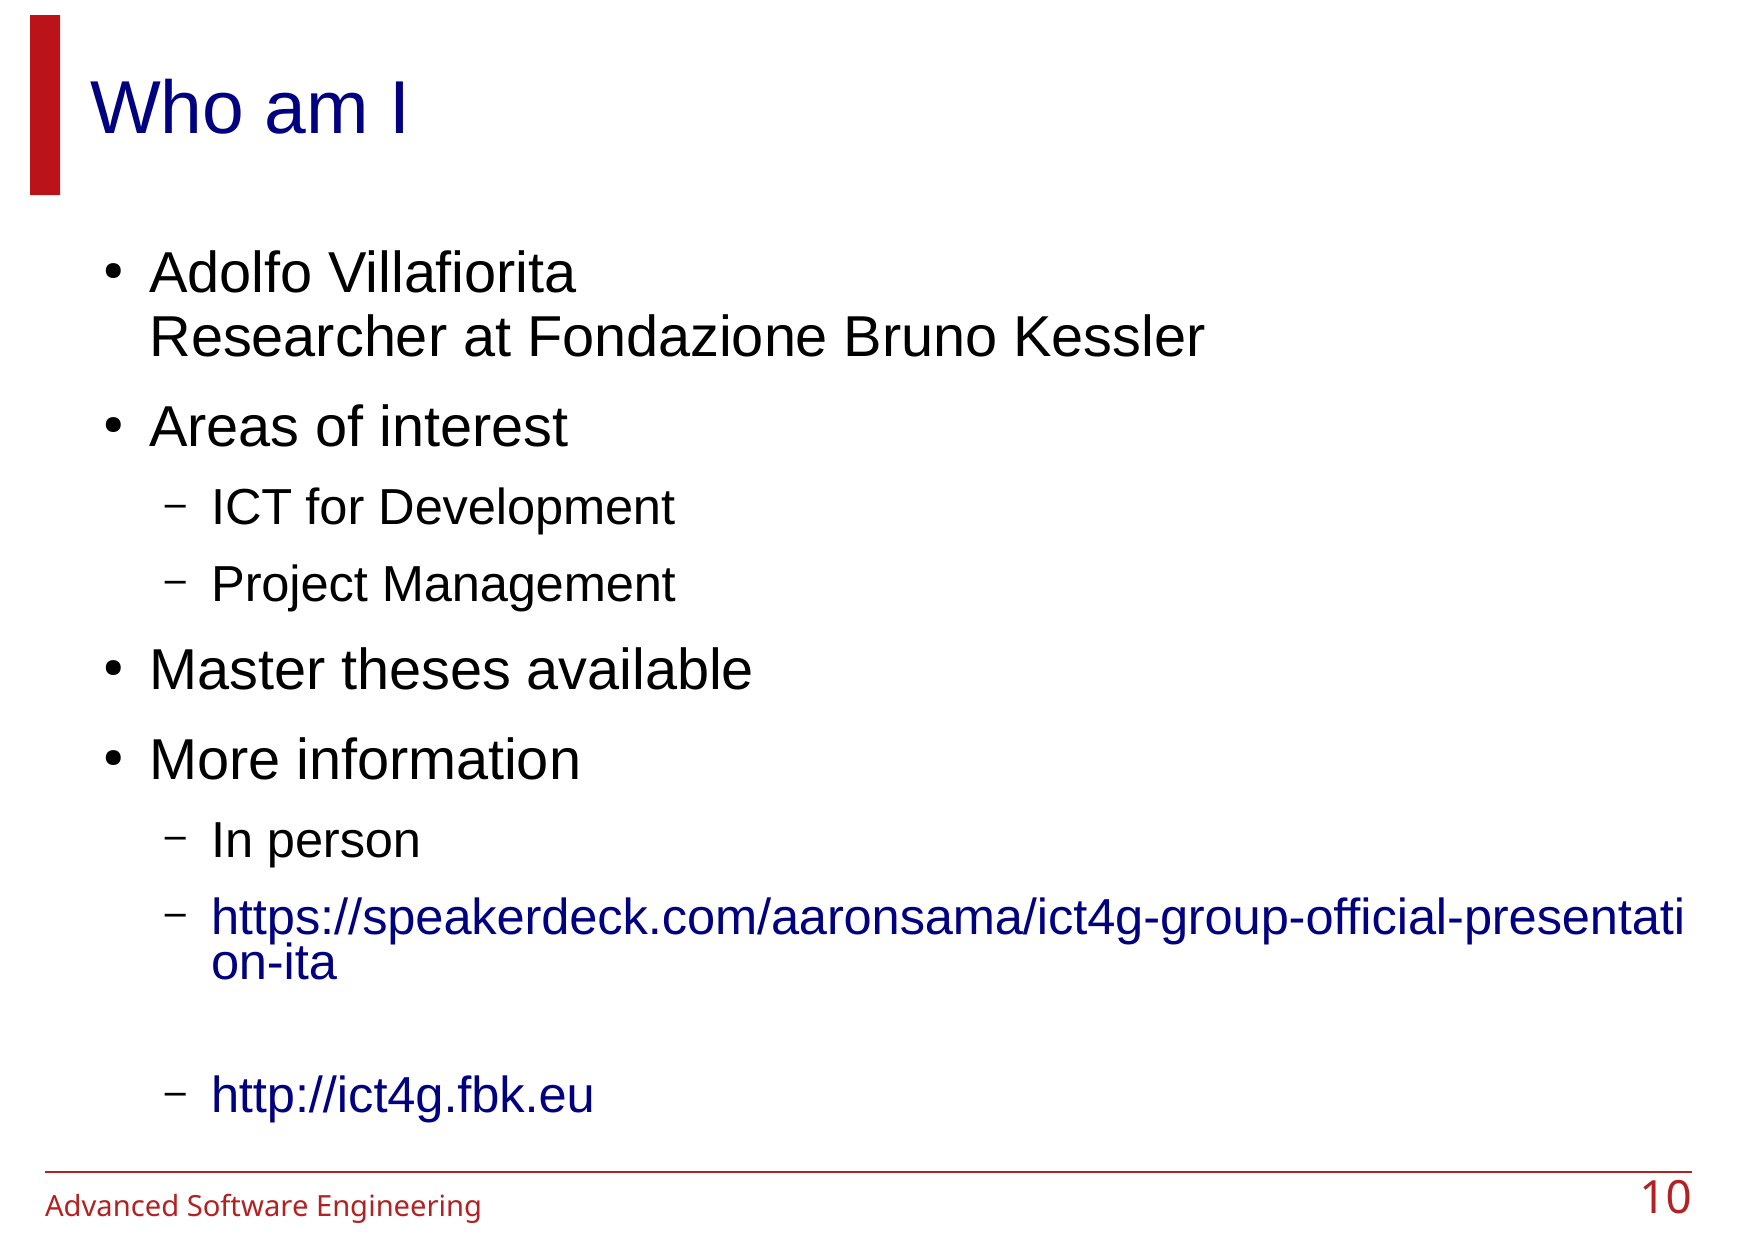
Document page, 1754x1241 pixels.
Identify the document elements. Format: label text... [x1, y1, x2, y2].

title Who am I [90, 19, 1726, 196]
list Adolfo Villafiorita Researcher at Fondazione Bruno Kessler Areas of interest ICT for Development Project Management Master theses available More information In person https://speakerdeck.com/aaronsama/ict4g-group-official-presentation-ita http://ict4g.fbk.eu [87, 240, 1696, 1081]
